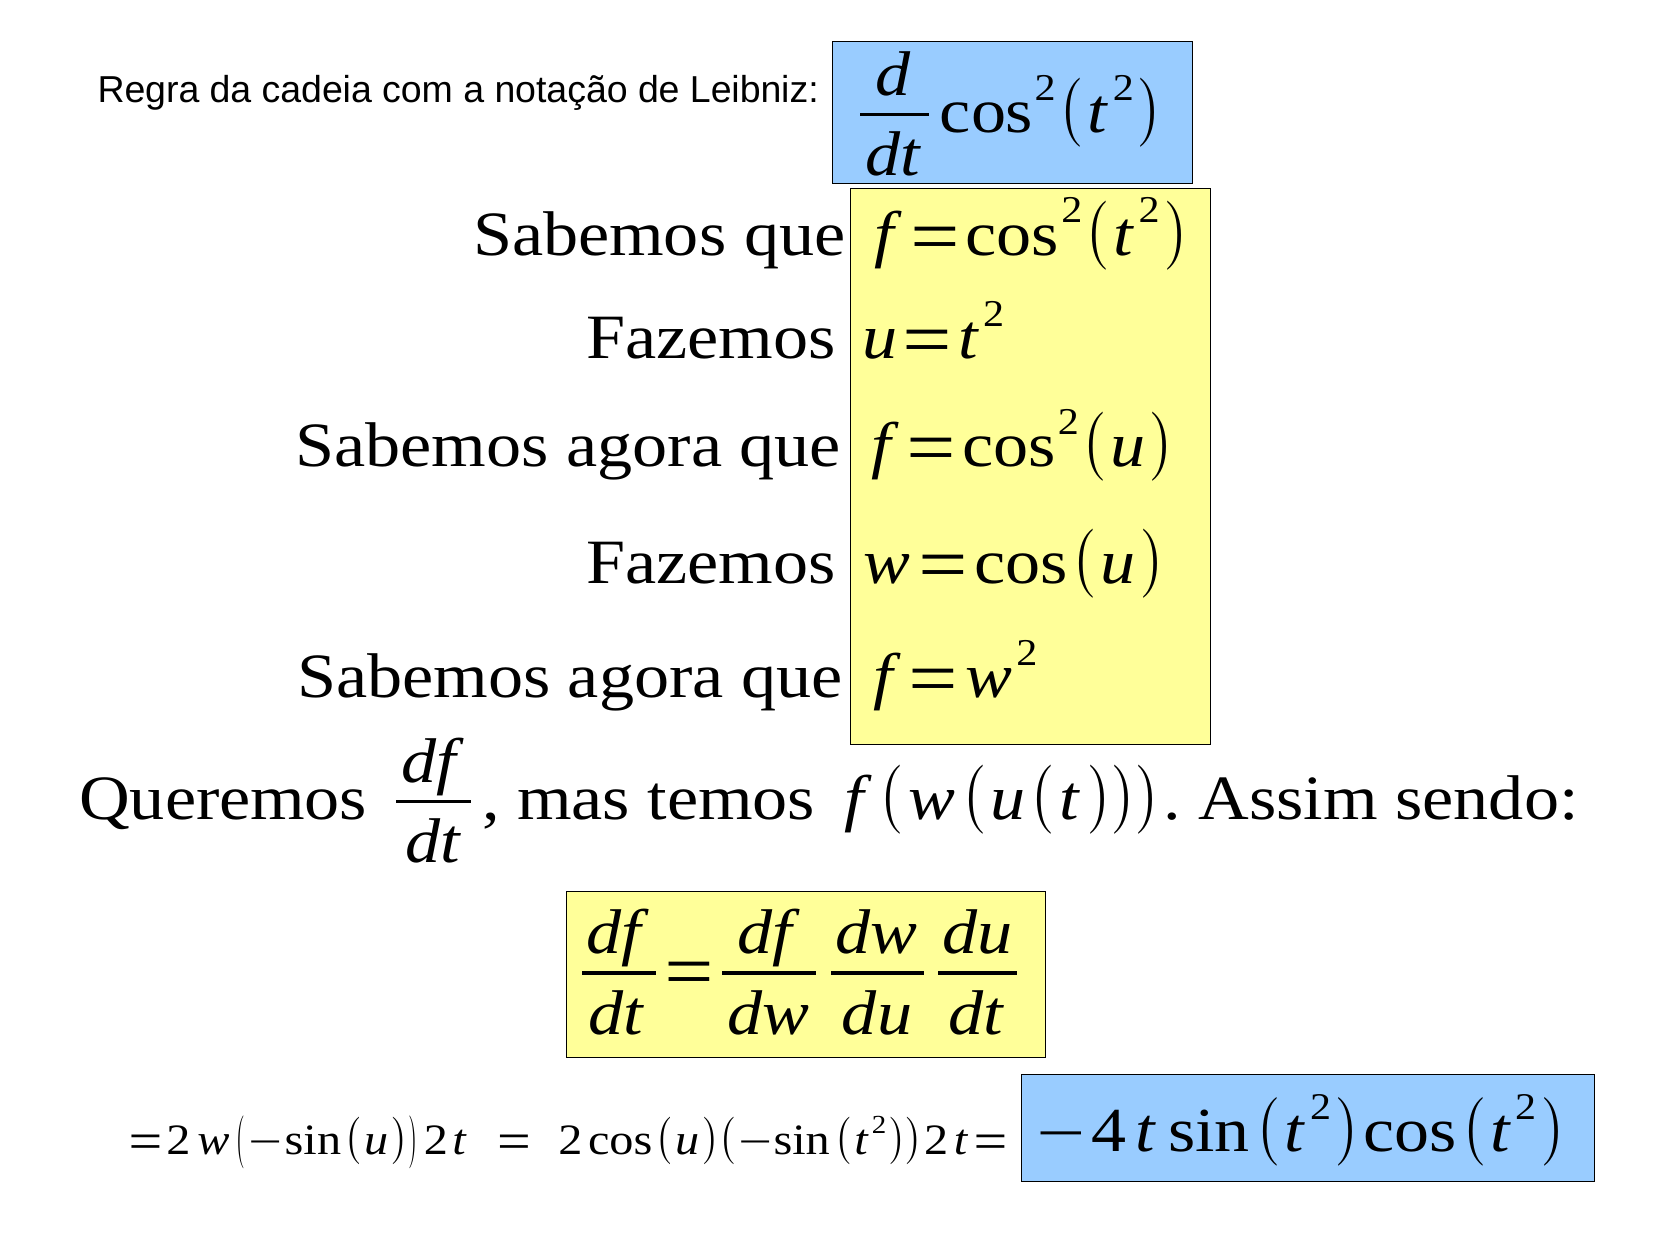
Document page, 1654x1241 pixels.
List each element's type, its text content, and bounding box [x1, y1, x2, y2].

text_box [850, 188, 1211, 726]
text_box Regra da cadeia com a notação de Leibniz: [82, 61, 850, 119]
chart [578, 525, 1170, 602]
chart [290, 631, 1043, 711]
chart [1027, 1086, 1570, 1170]
text_box [1167, 41, 1193, 184]
chart [578, 292, 1010, 373]
text_box [566, 891, 1046, 1058]
text_box [1021, 1074, 1595, 1182]
chart [289, 400, 1180, 485]
chart [100, 1110, 1018, 1171]
text_box [832, 119, 850, 184]
chart [466, 39, 1193, 273]
text_box [832, 41, 850, 61]
chart [571, 897, 1028, 1048]
chart [71, 726, 1583, 876]
